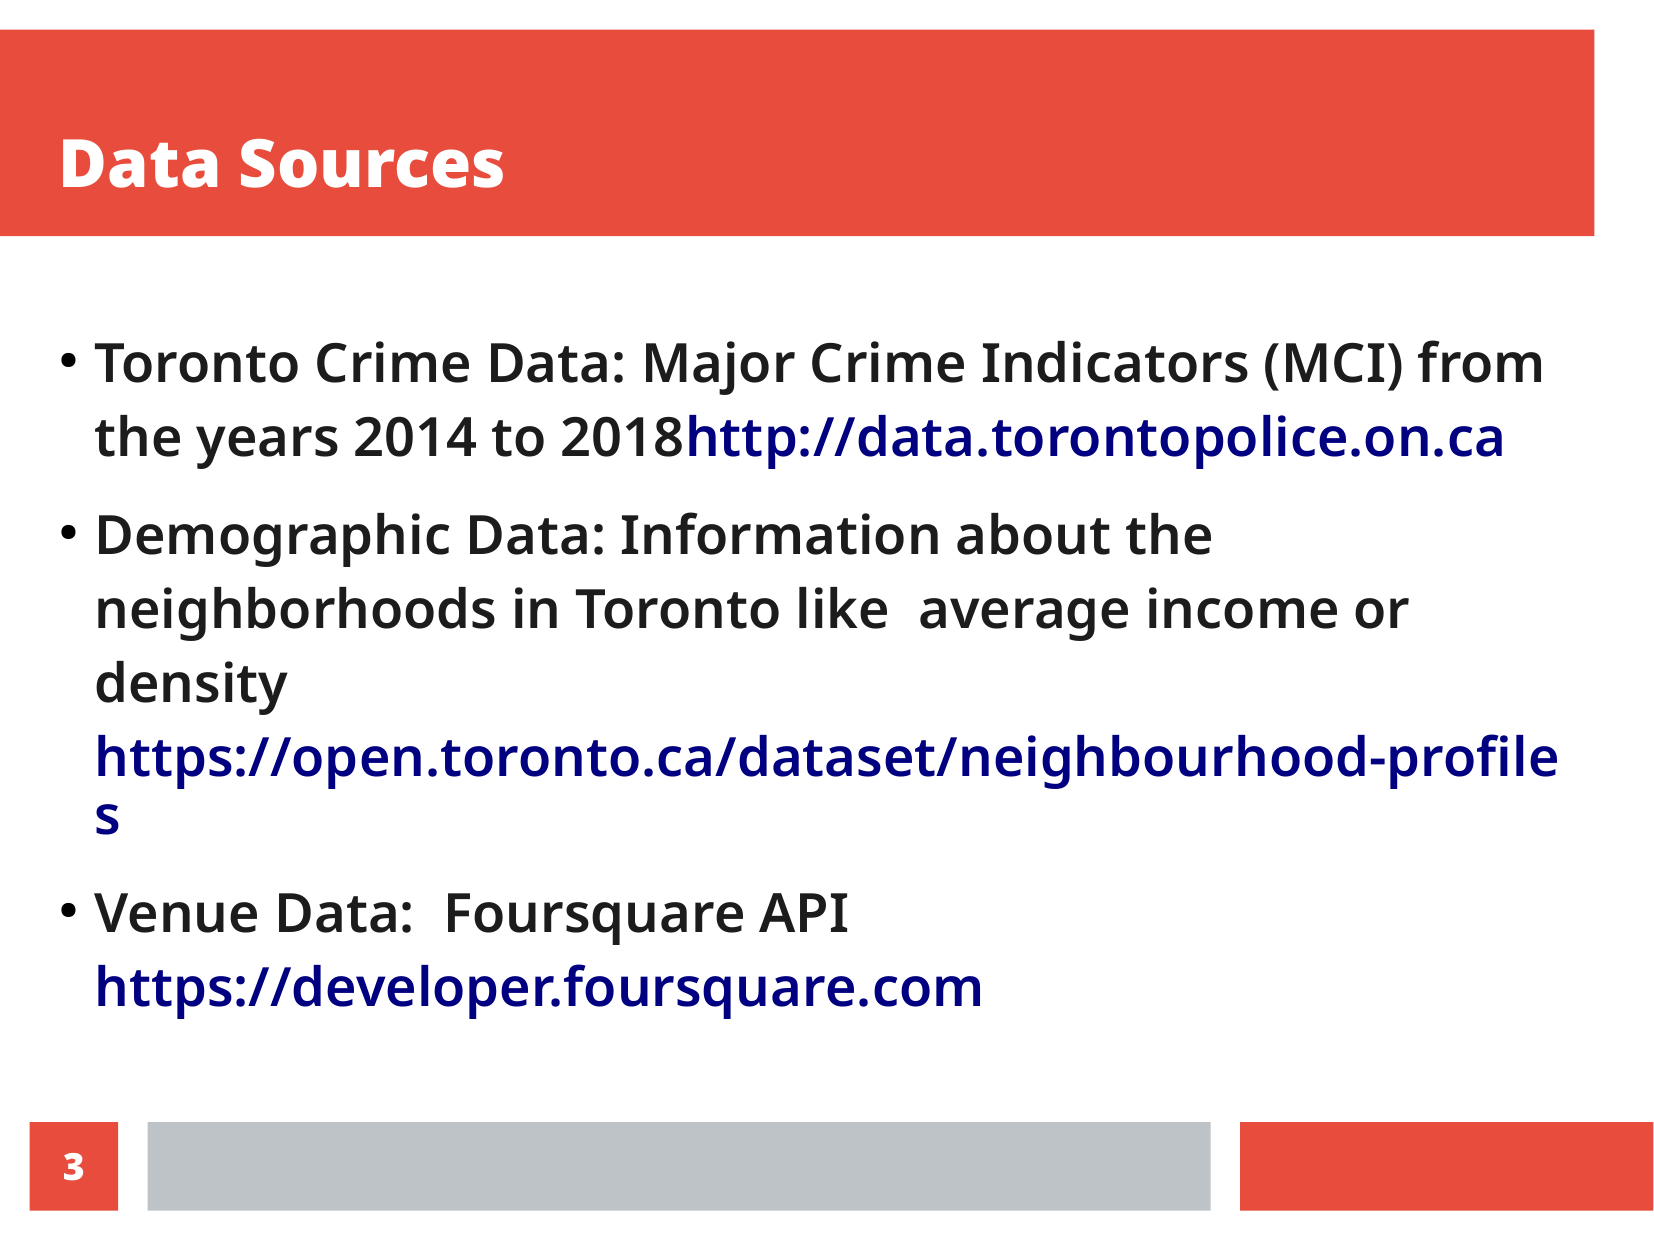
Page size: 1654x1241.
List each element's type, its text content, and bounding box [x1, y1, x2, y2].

title Data Sources [59, 59, 1595, 207]
list Toronto Crime Data: Major Crime Indicators (MCI) from the years 2014 to 2018http://data.torontopolice.on.ca Demographic Data: Information about the neighborhoods in Toronto like average income or density https://open.toronto.ca/dataset/neighbourhood-profiles Venue Data: Foursquare API https://developer.foursquare.com [59, 324, 1565, 1093]
